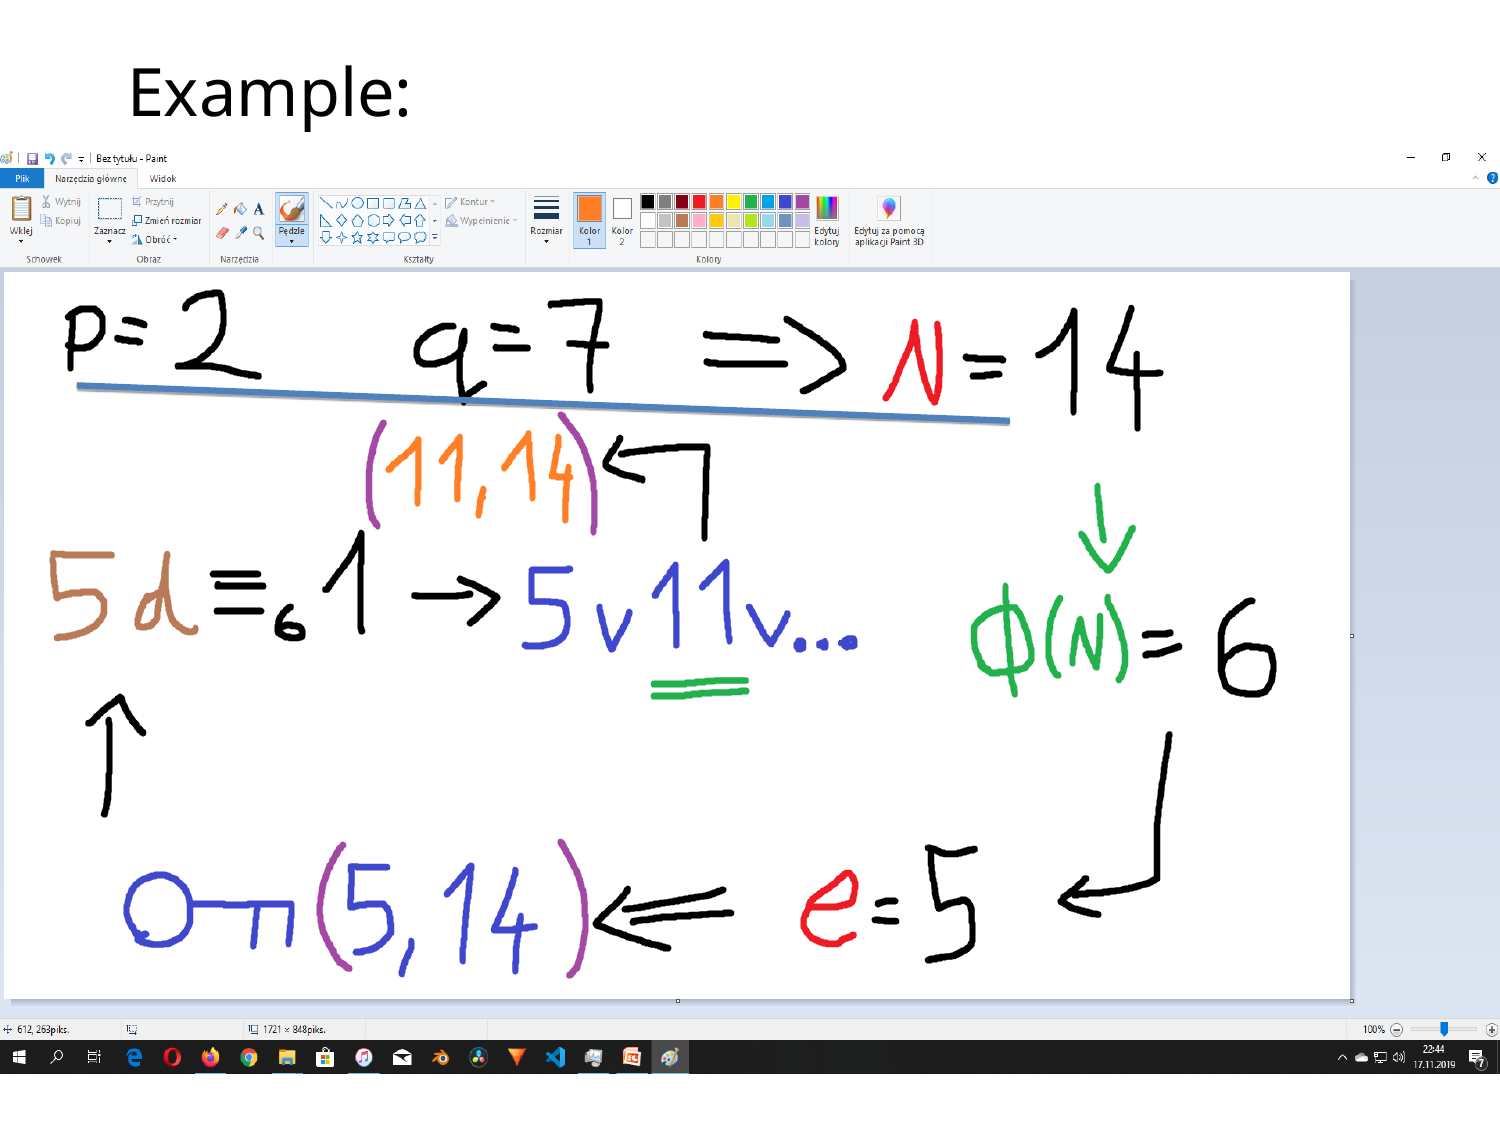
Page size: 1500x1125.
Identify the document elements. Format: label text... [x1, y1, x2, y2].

text_box Example: [112, 42, 1211, 139]
picture [0, 149, 1500, 1074]
